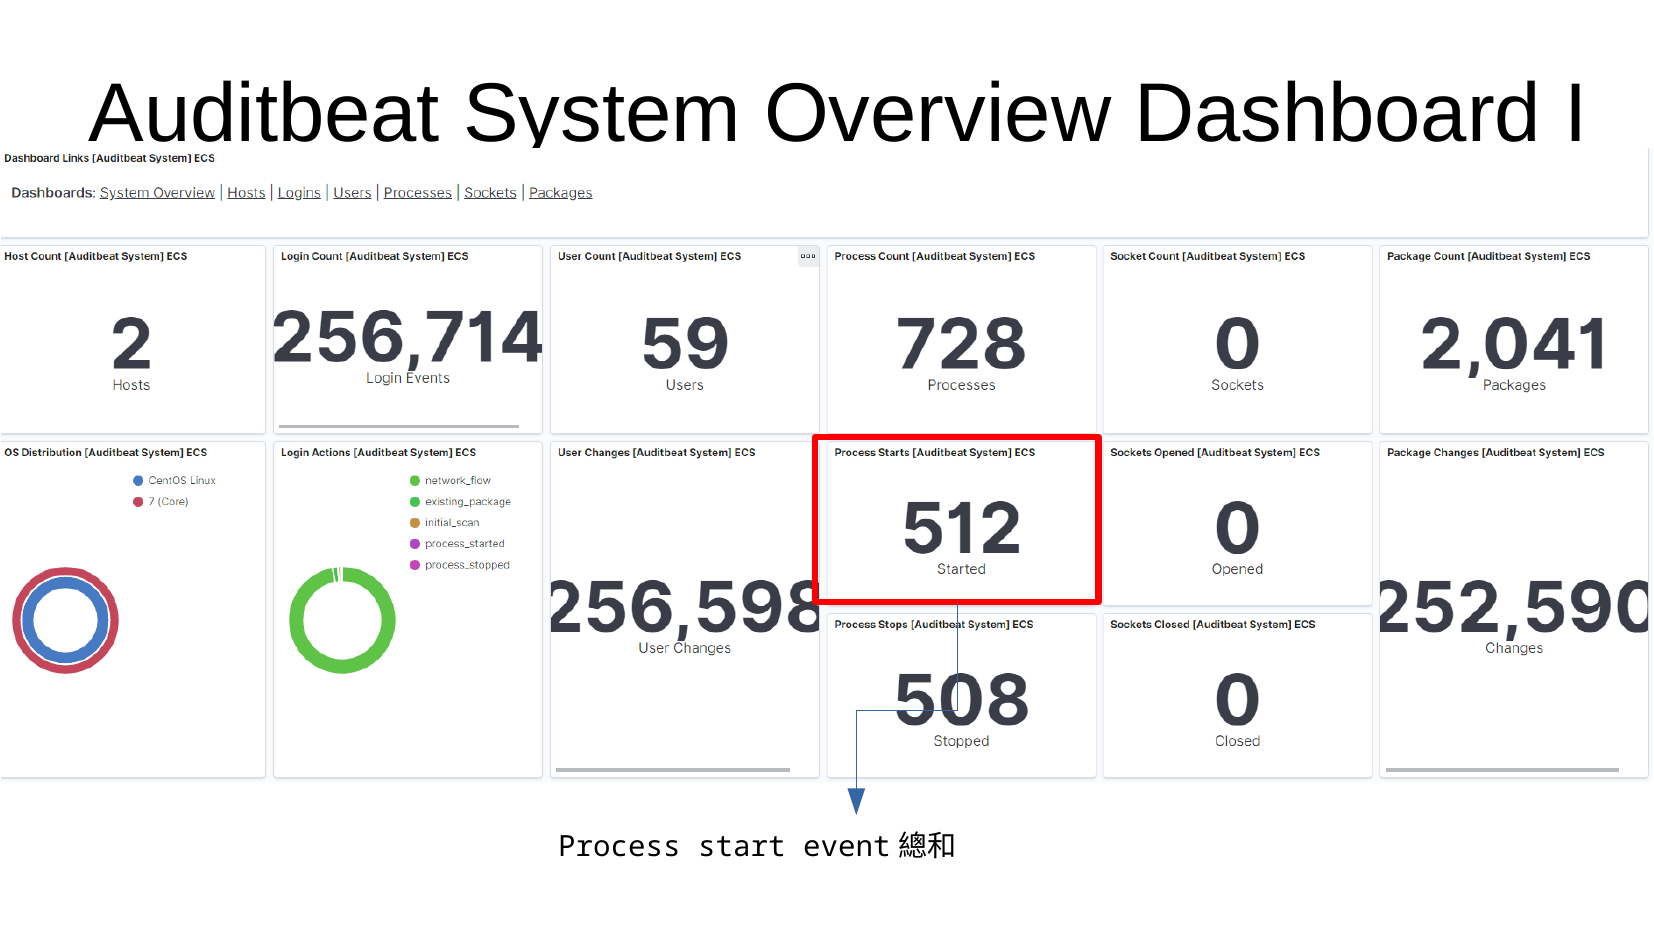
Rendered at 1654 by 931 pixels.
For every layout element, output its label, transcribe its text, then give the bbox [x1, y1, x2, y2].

text_box Process start event總和 [543, 814, 1170, 875]
picture [818, 440, 1095, 599]
text_box Auditbeat System Overview Dashboard I [70, 59, 1607, 148]
picture [1, 148, 1654, 782]
